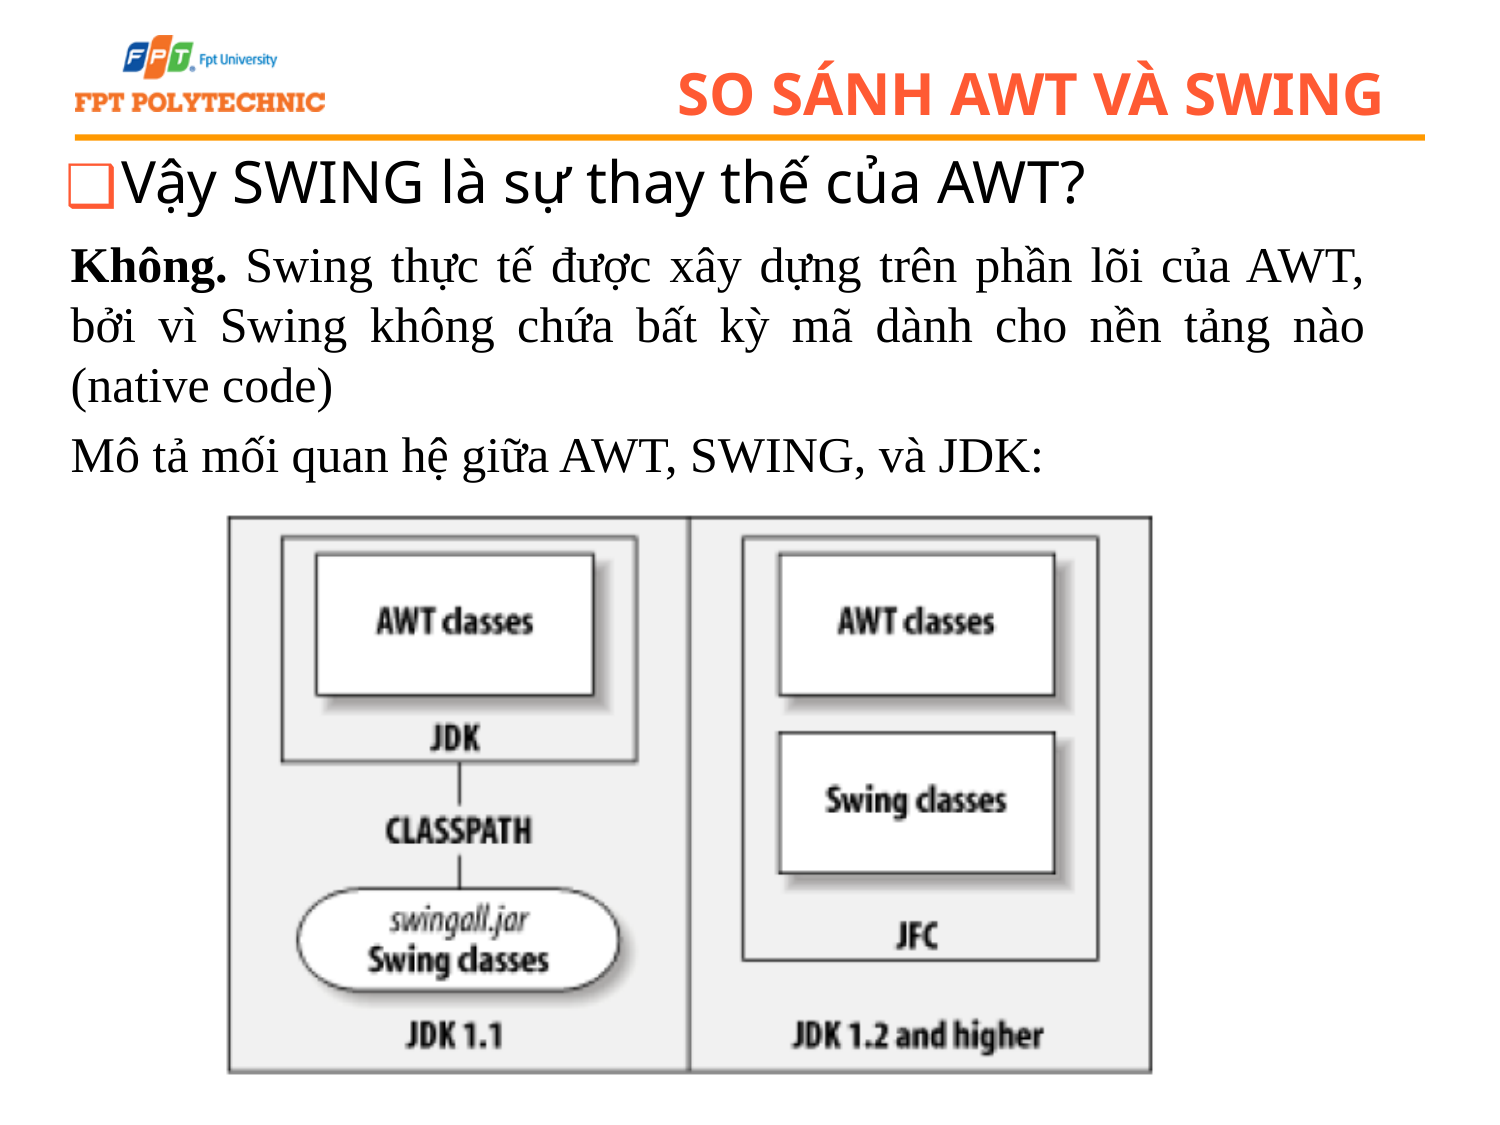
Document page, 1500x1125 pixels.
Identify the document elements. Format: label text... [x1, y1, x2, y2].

text_box So sánh AWT và SWING [49, 41, 1400, 143]
list Vậy SWING là sự thay thế của AWT? [50, 143, 1400, 1000]
picture [200, 493, 1176, 1102]
text_box Không. Swing thực tế được xây dựng trên phần lõi của AWT, bởi vì Swing không chứa bất kỳ mã dành cho nền tảng nào (native code) Mô tả mối quan hệ giữa AWT, SWING, và JDK: [55, 224, 1381, 1113]
picture [75, 35, 325, 41]
